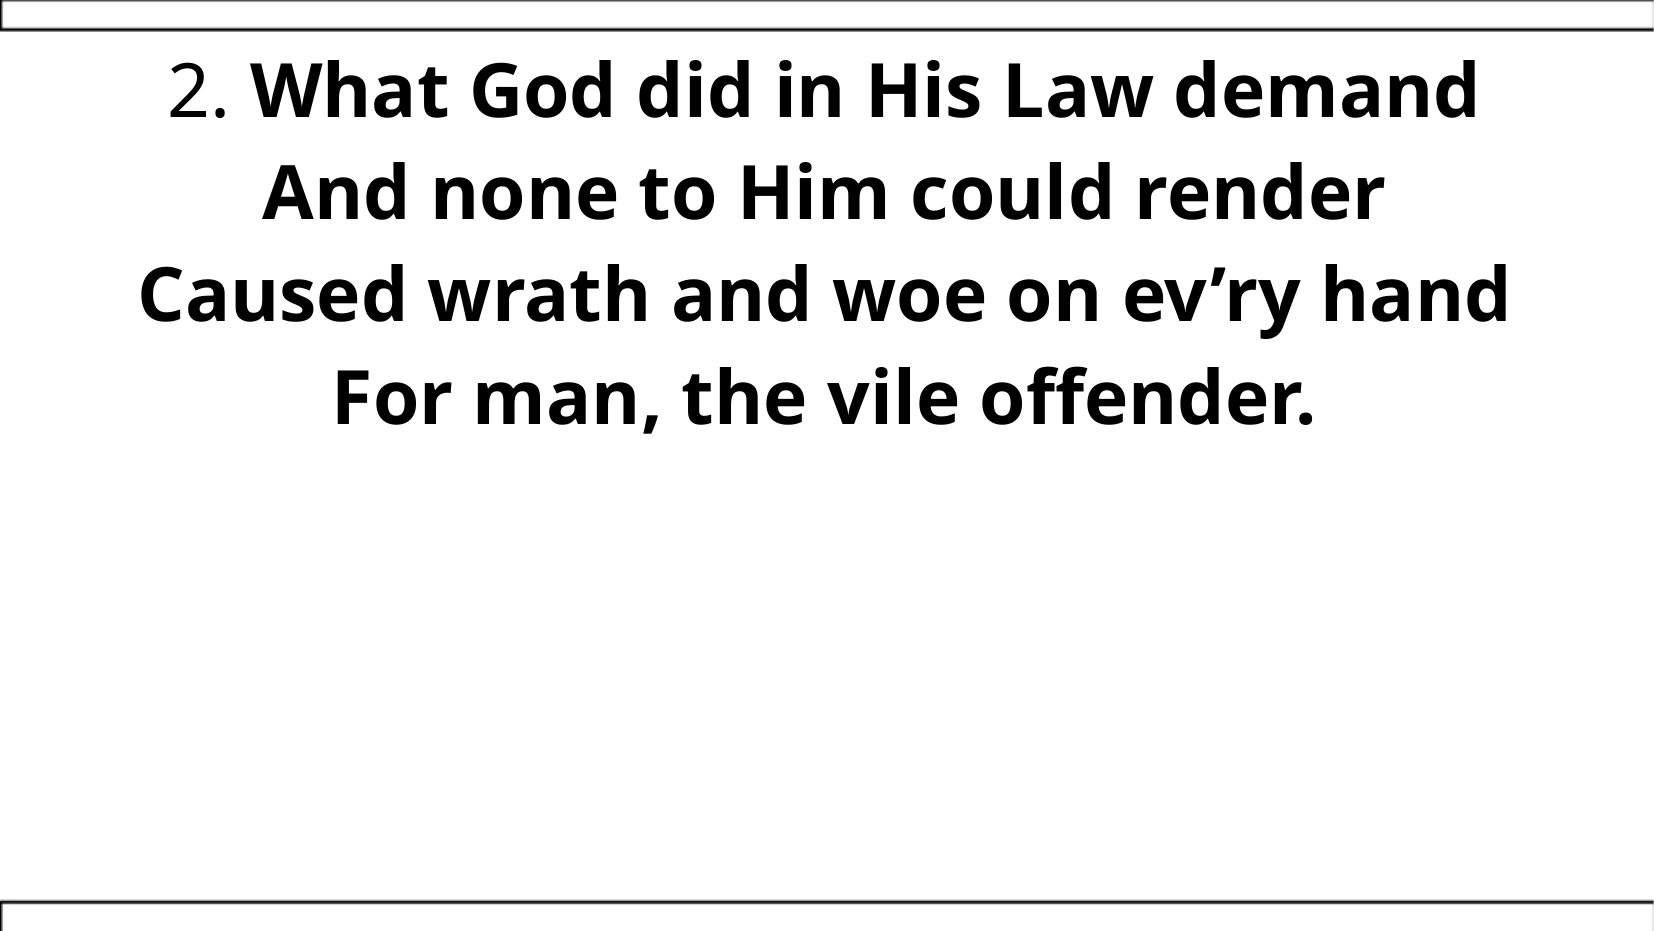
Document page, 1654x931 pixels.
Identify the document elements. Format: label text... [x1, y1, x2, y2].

picture [0, 0, 1654, 931]
text_box 2. What God did in His Law demand And none to Him could render Caused wrath and woe on ev’ry hand For man, the vile offender. [75, 29, 1576, 444]
